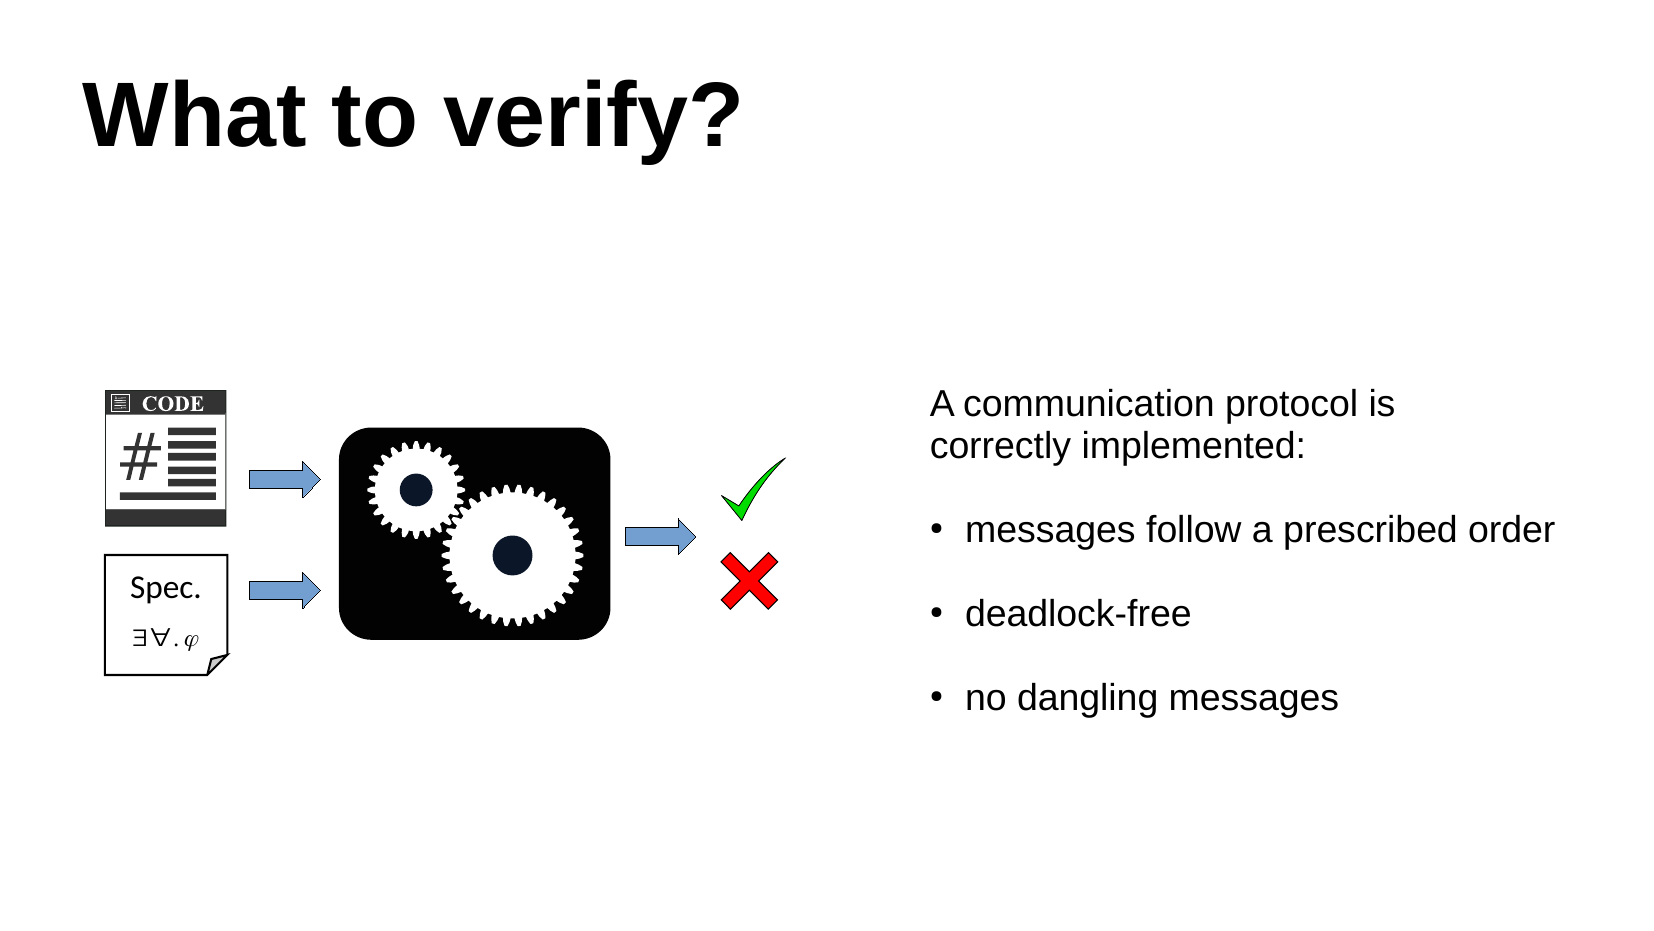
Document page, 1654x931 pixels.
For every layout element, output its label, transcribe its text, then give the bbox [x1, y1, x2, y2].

text_box [625, 518, 696, 555]
text_box A communication protocol is correctly implemented: messages follow a prescribed order deadlock-free no dangling messages [915, 375, 1571, 726]
chart [126, 625, 205, 653]
text_box [249, 572, 321, 609]
text_box Spec. [104, 555, 228, 676]
picture [105, 390, 228, 527]
picture [320, 424, 630, 643]
picture [721, 457, 787, 521]
title What to verify? [82, 37, 1571, 193]
text_box [721, 552, 778, 610]
text_box [249, 461, 321, 498]
